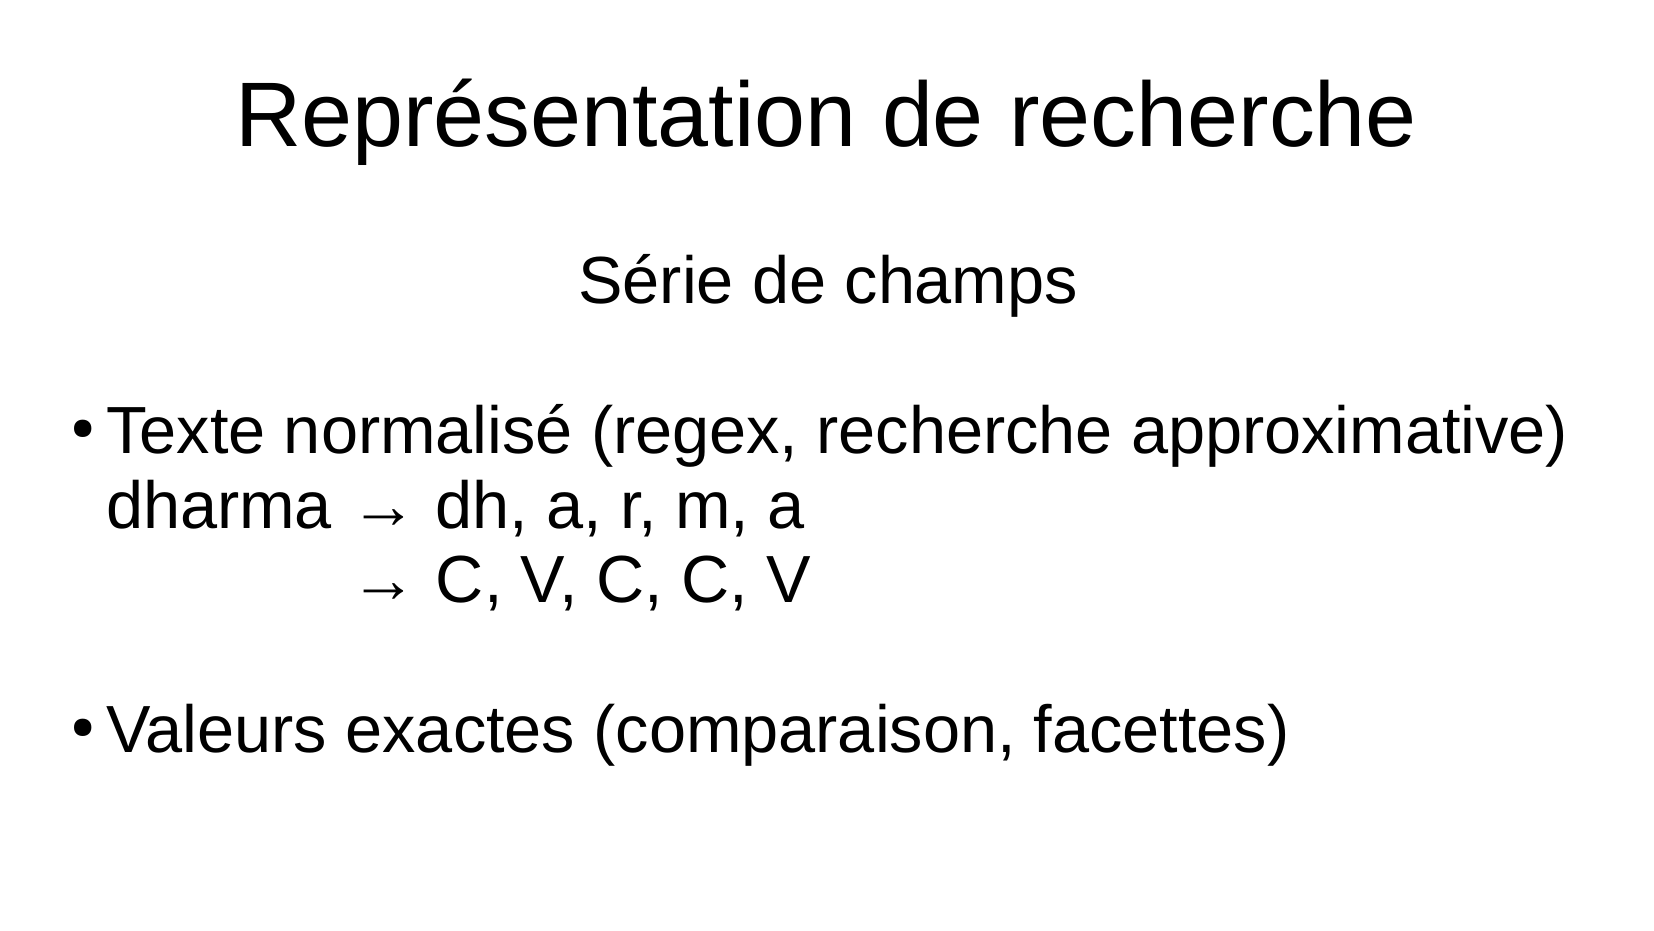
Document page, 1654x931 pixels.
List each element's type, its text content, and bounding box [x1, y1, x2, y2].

subtitle Série de champs Texte normalisé (regex, recherche approximative) dharma → dh, a, r, m, a dharma → C, V, C, C, V Valeurs exactes (comparaison, facettes) [70, 205, 1586, 805]
title Représentation de recherche [82, 37, 1571, 193]
